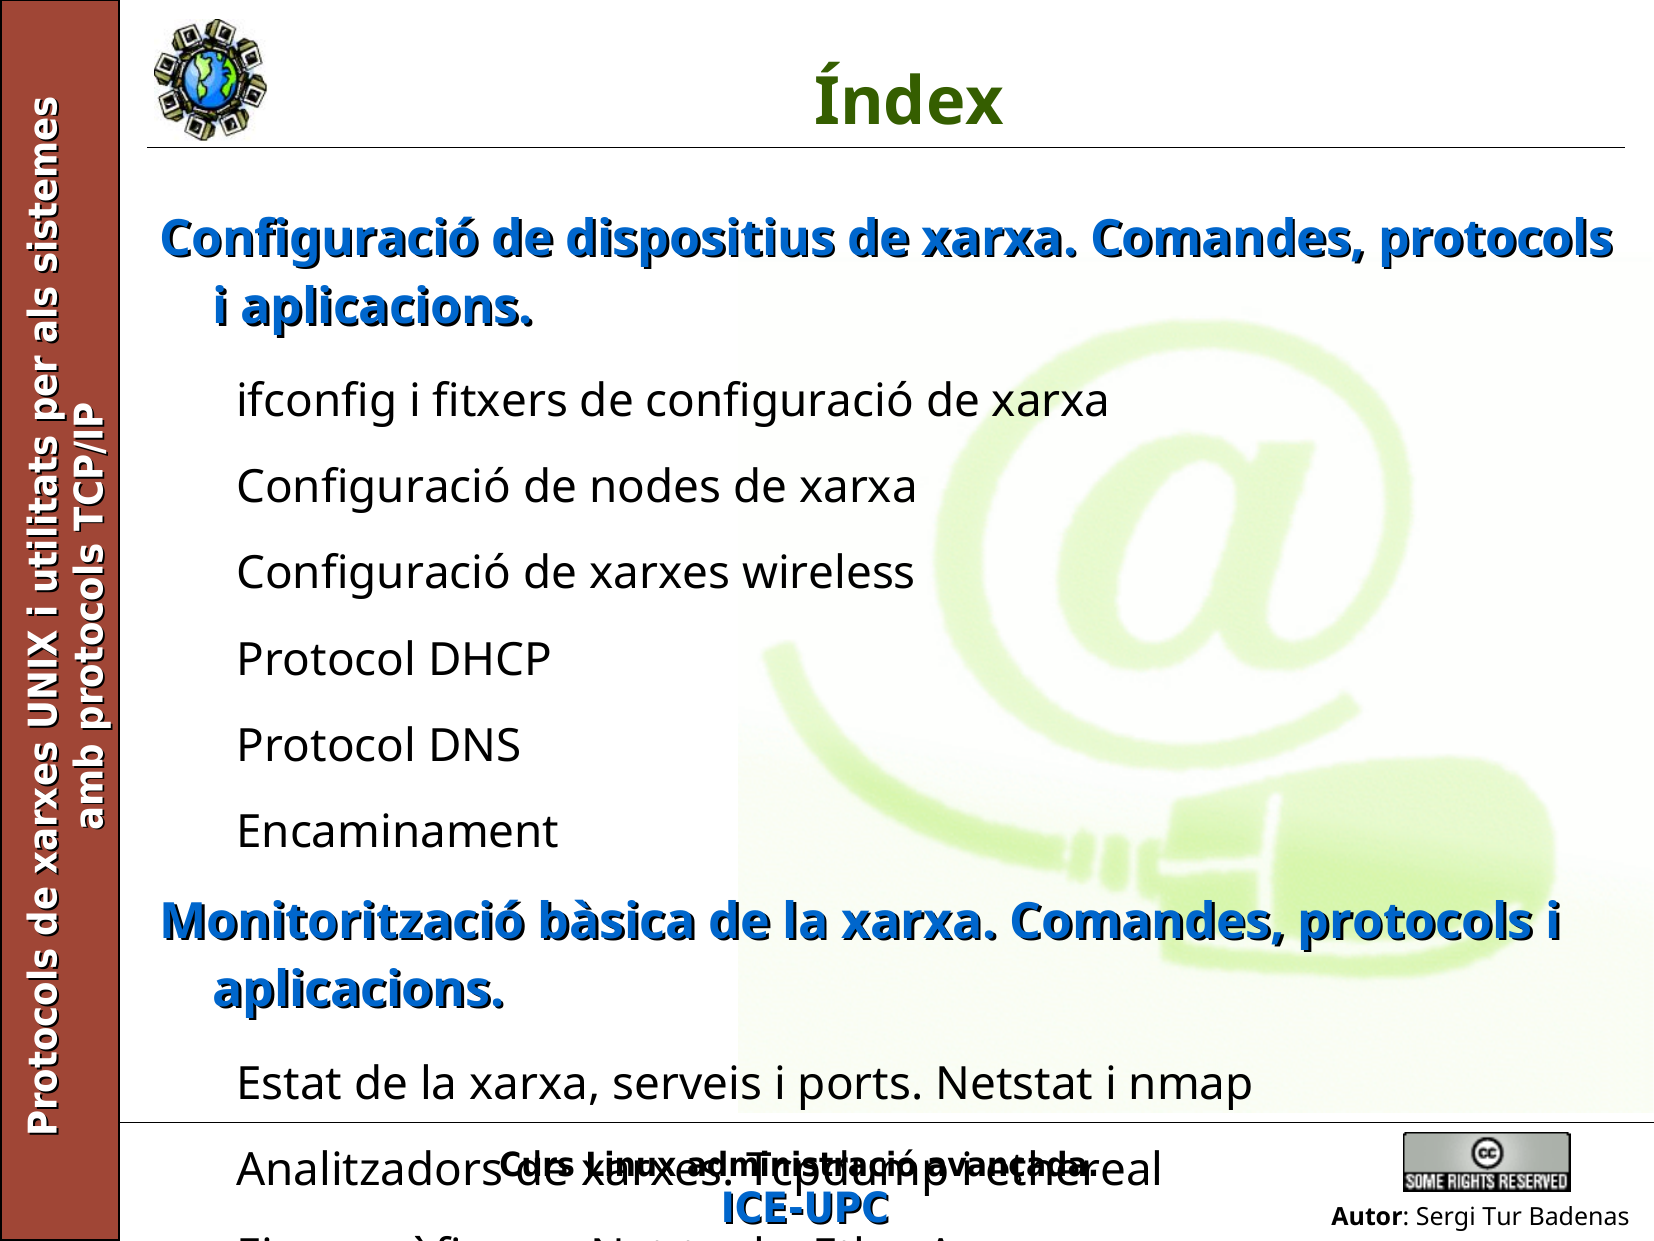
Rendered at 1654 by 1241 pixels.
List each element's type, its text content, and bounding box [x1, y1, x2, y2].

picture [1403, 1132, 1571, 1192]
picture [738, 252, 1654, 1113]
picture [154, 19, 268, 142]
list Configuració de dispositius de xarxa. Comandes, protocols i aplicacions. ifconfig i fitxers de configuració de xarxa Configuració de nodes de xarxa Configuració de xarxes wireless Protocol DHCP Protocol DNS Encaminament Monitorització bàsica de la xarxa. Comandes, protocols i aplicacions. Estat de la xarxa, serveis i ports. Netstat i nmap Analitzadors de xarxes. Tcpdump i ethereal Eines gràfiques: Net-tools, EtherApe [141, 201, 1630, 1062]
title Índex [165, 49, 1654, 148]
